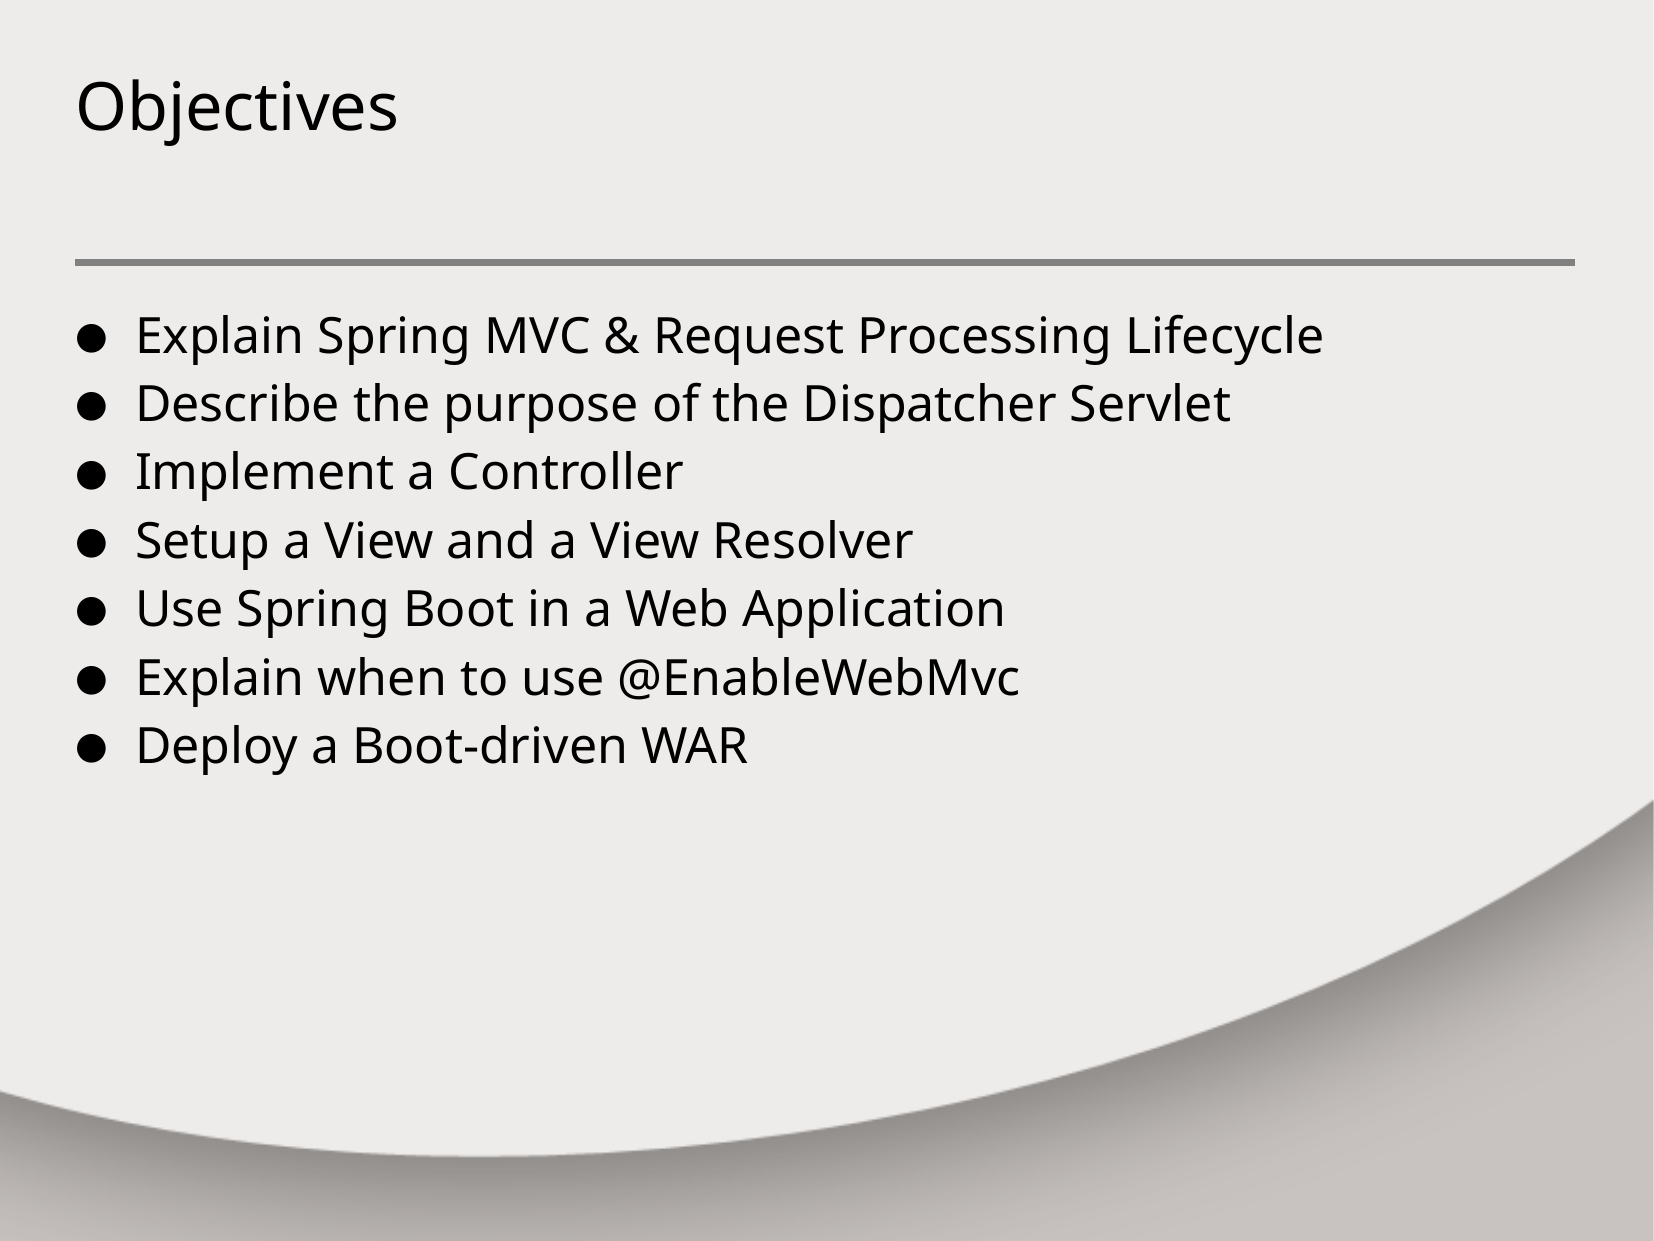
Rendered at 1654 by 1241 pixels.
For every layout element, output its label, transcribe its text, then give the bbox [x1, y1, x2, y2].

title Objectives [75, 75, 1576, 226]
picture [0, 0, 1654, 1241]
list Explain Spring MVC & Request Processing Lifecycle Describe the purpose of the Dispatcher Servlet Implement a Controller Setup a View and a View Resolver Use Spring Boot in a Web Application Explain when to use @EnableWebMvc Deploy a Boot-driven WAR [75, 300, 1576, 1163]
